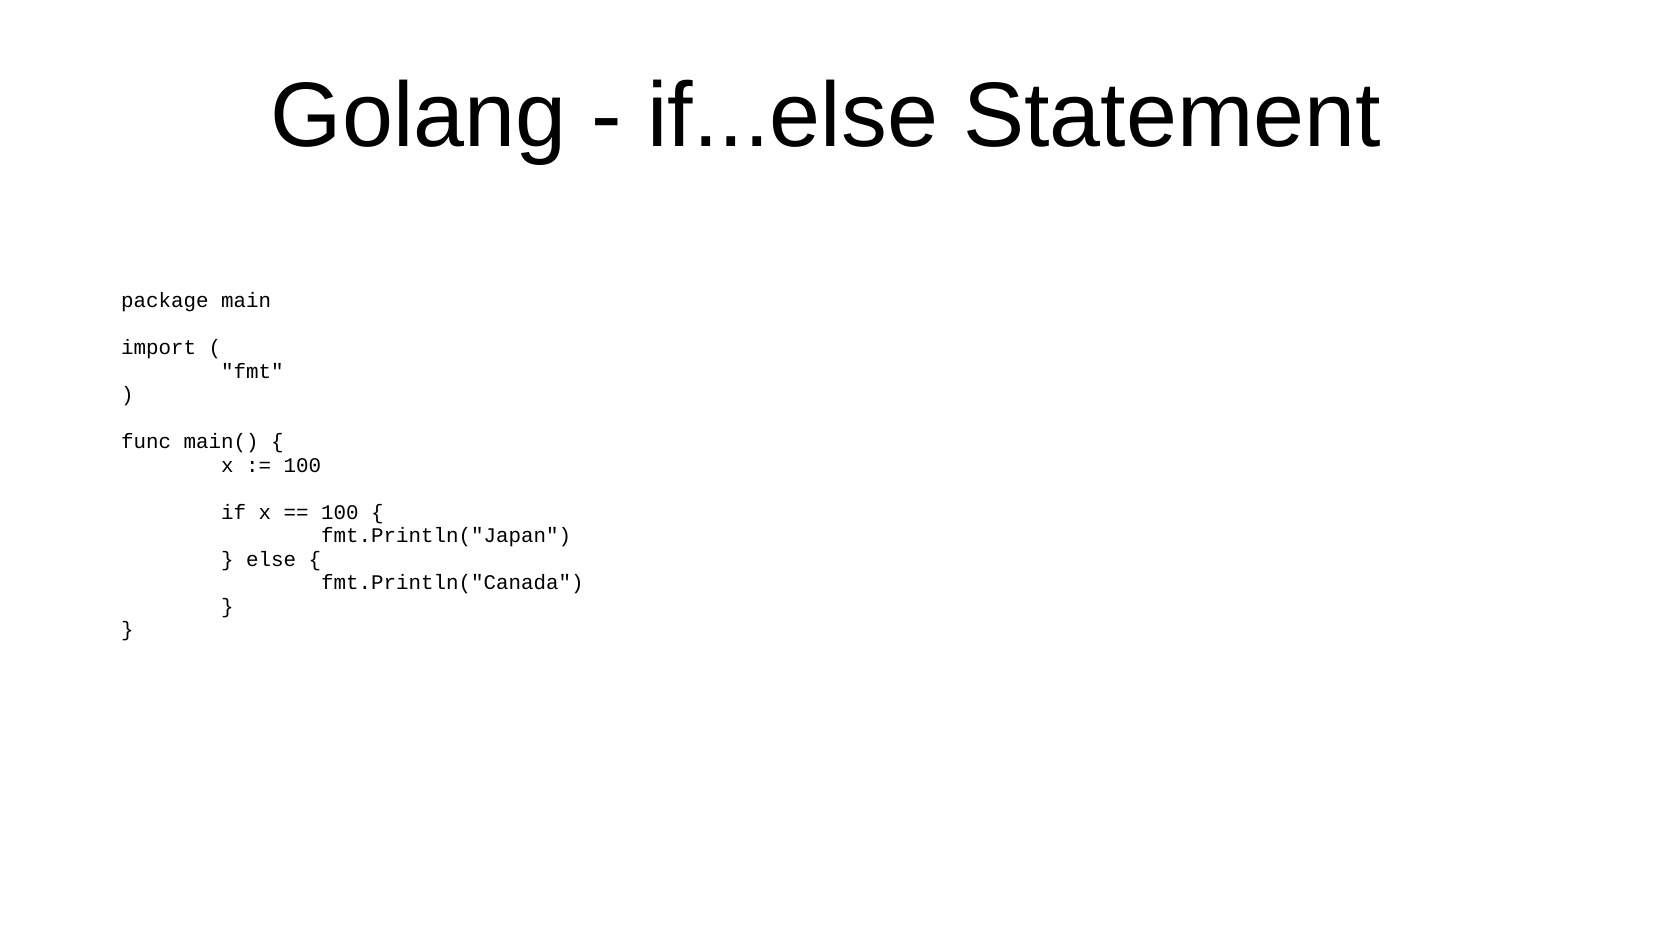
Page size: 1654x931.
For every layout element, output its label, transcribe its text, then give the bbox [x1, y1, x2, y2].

title Golang - if...else Statement [82, 37, 1571, 193]
text_box package main import ( "fmt" ) func main() { x := 100 if x == 100 { fmt.Println("Japan") } else { fmt.Println("Canada") } } [106, 283, 1079, 651]
